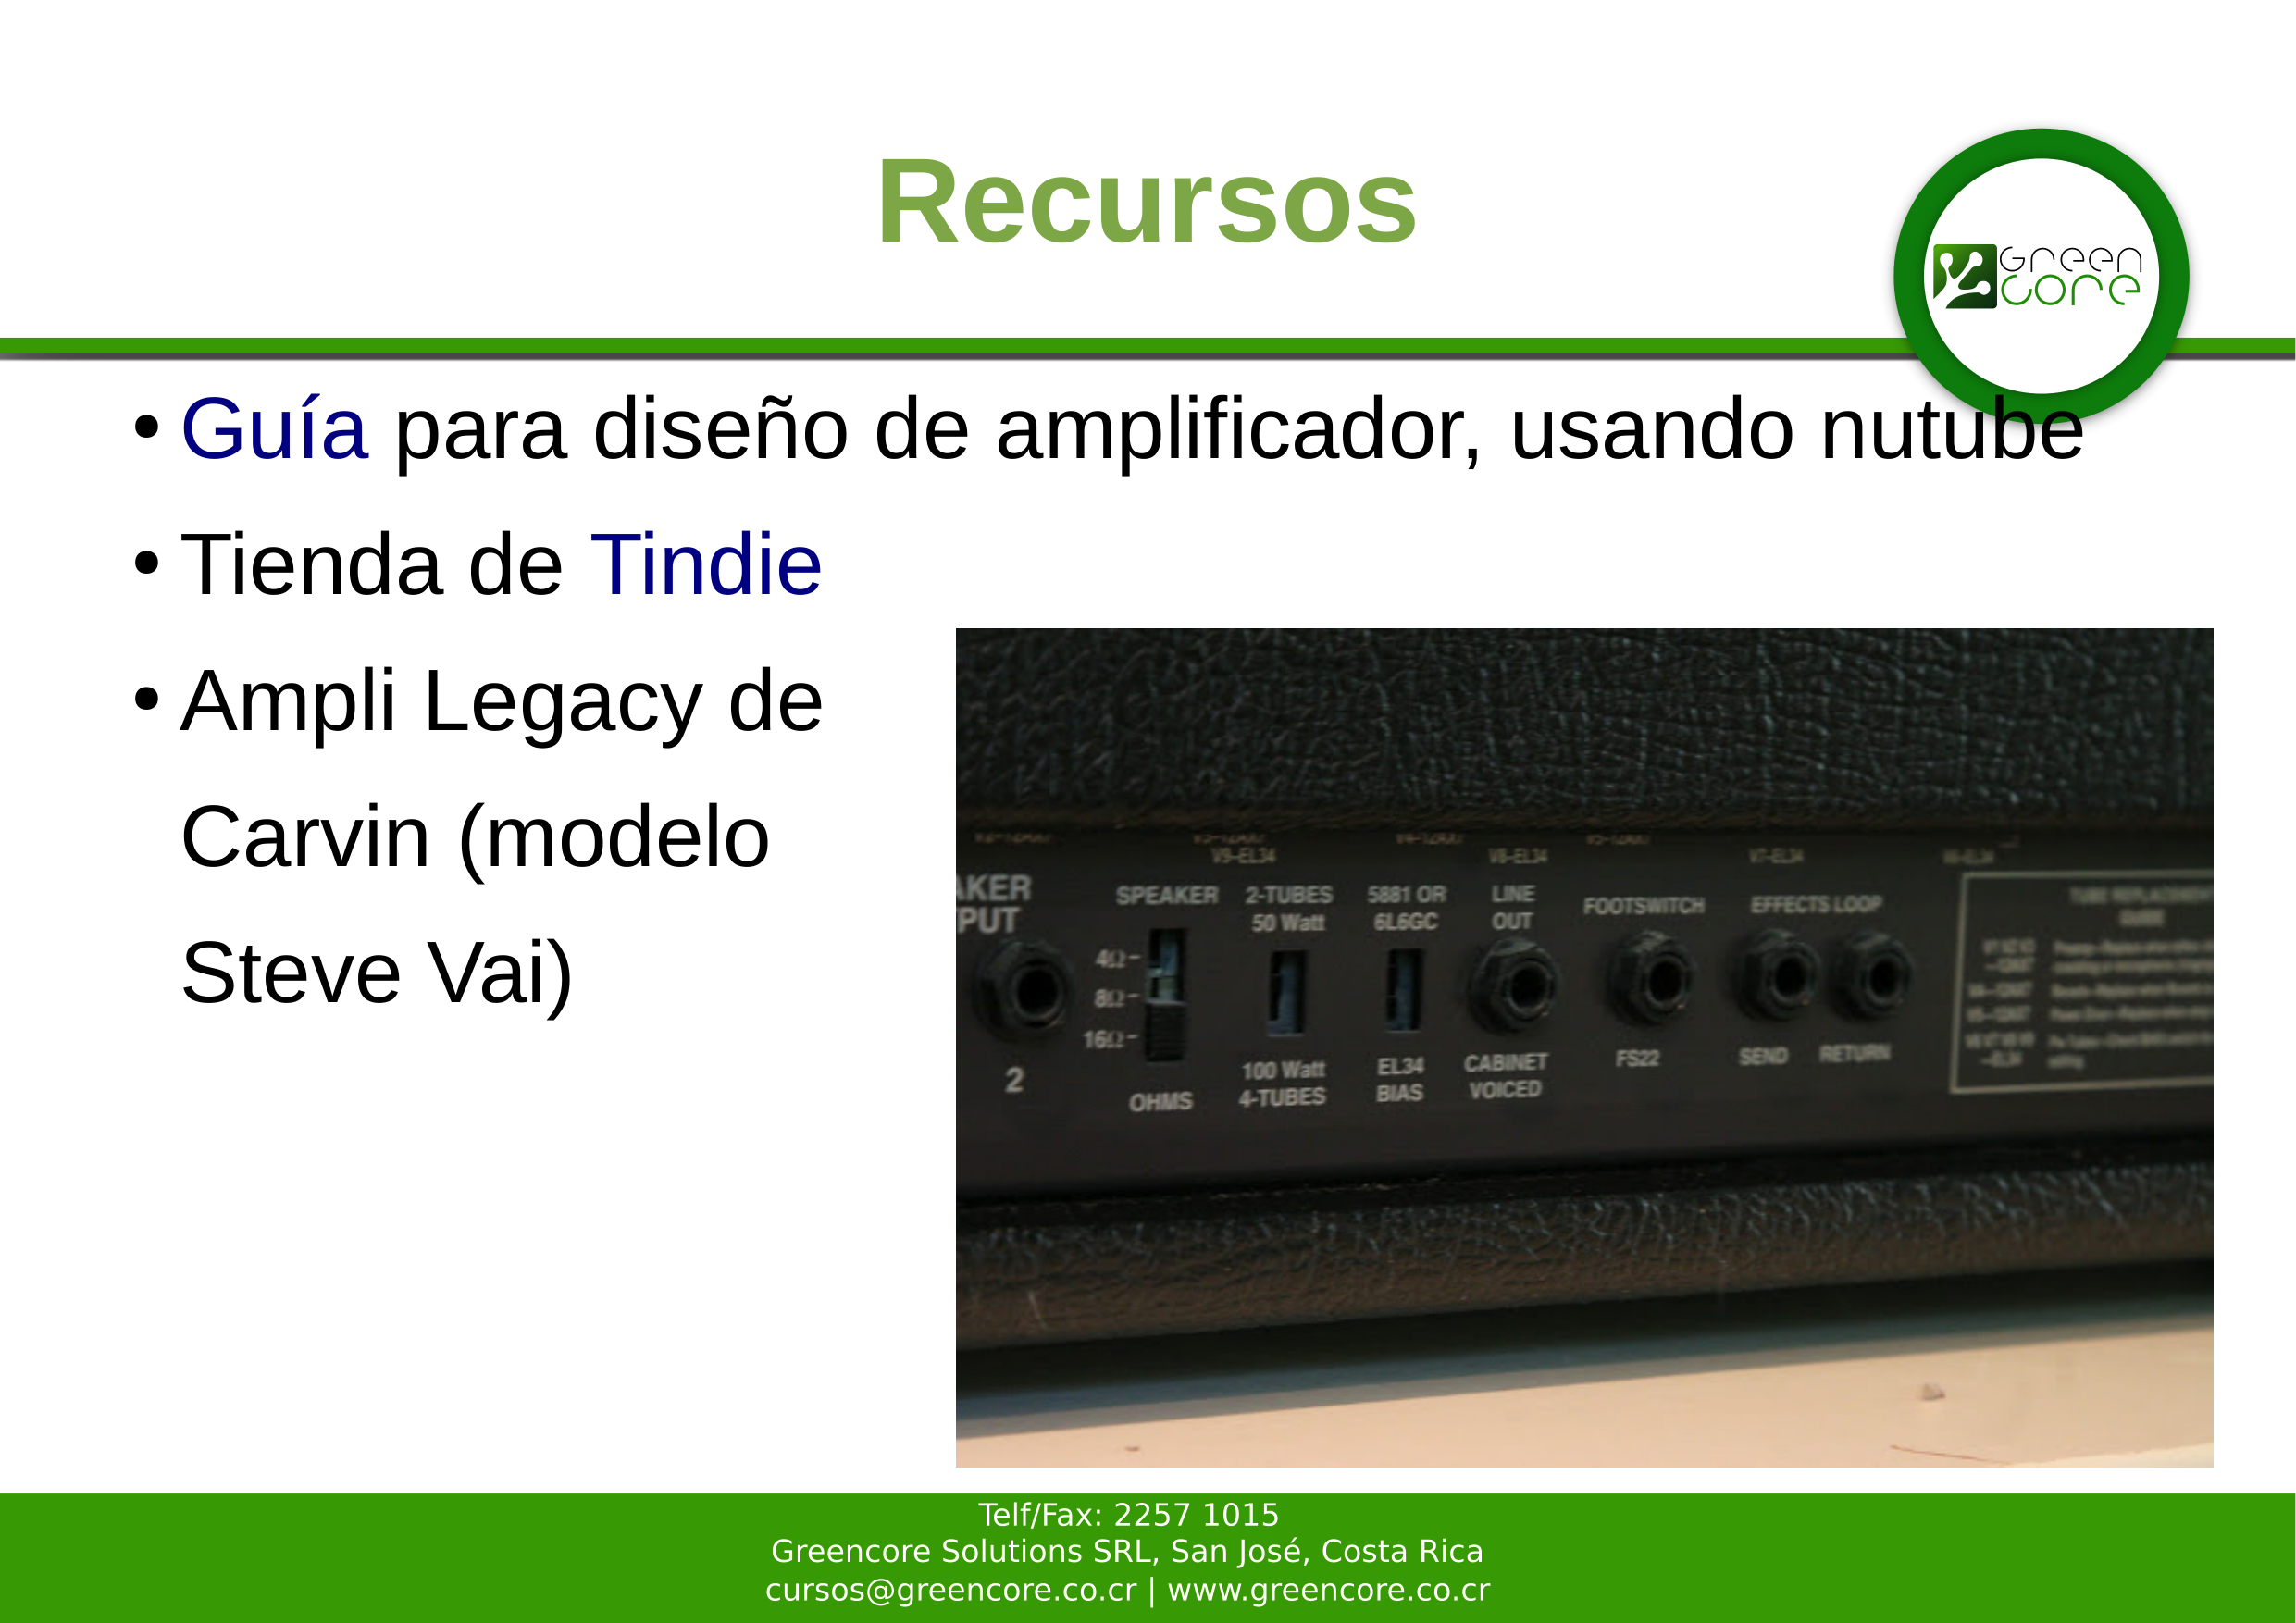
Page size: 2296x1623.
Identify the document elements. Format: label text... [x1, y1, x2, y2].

picture [0, 0, 2296, 1623]
title Recursos [115, 64, 2181, 336]
list Guía para diseño de amplificador, usando nutube Tienda de Tindie Ampli Legacy de Carvin (modelo Steve Vai) [115, 379, 2181, 1321]
